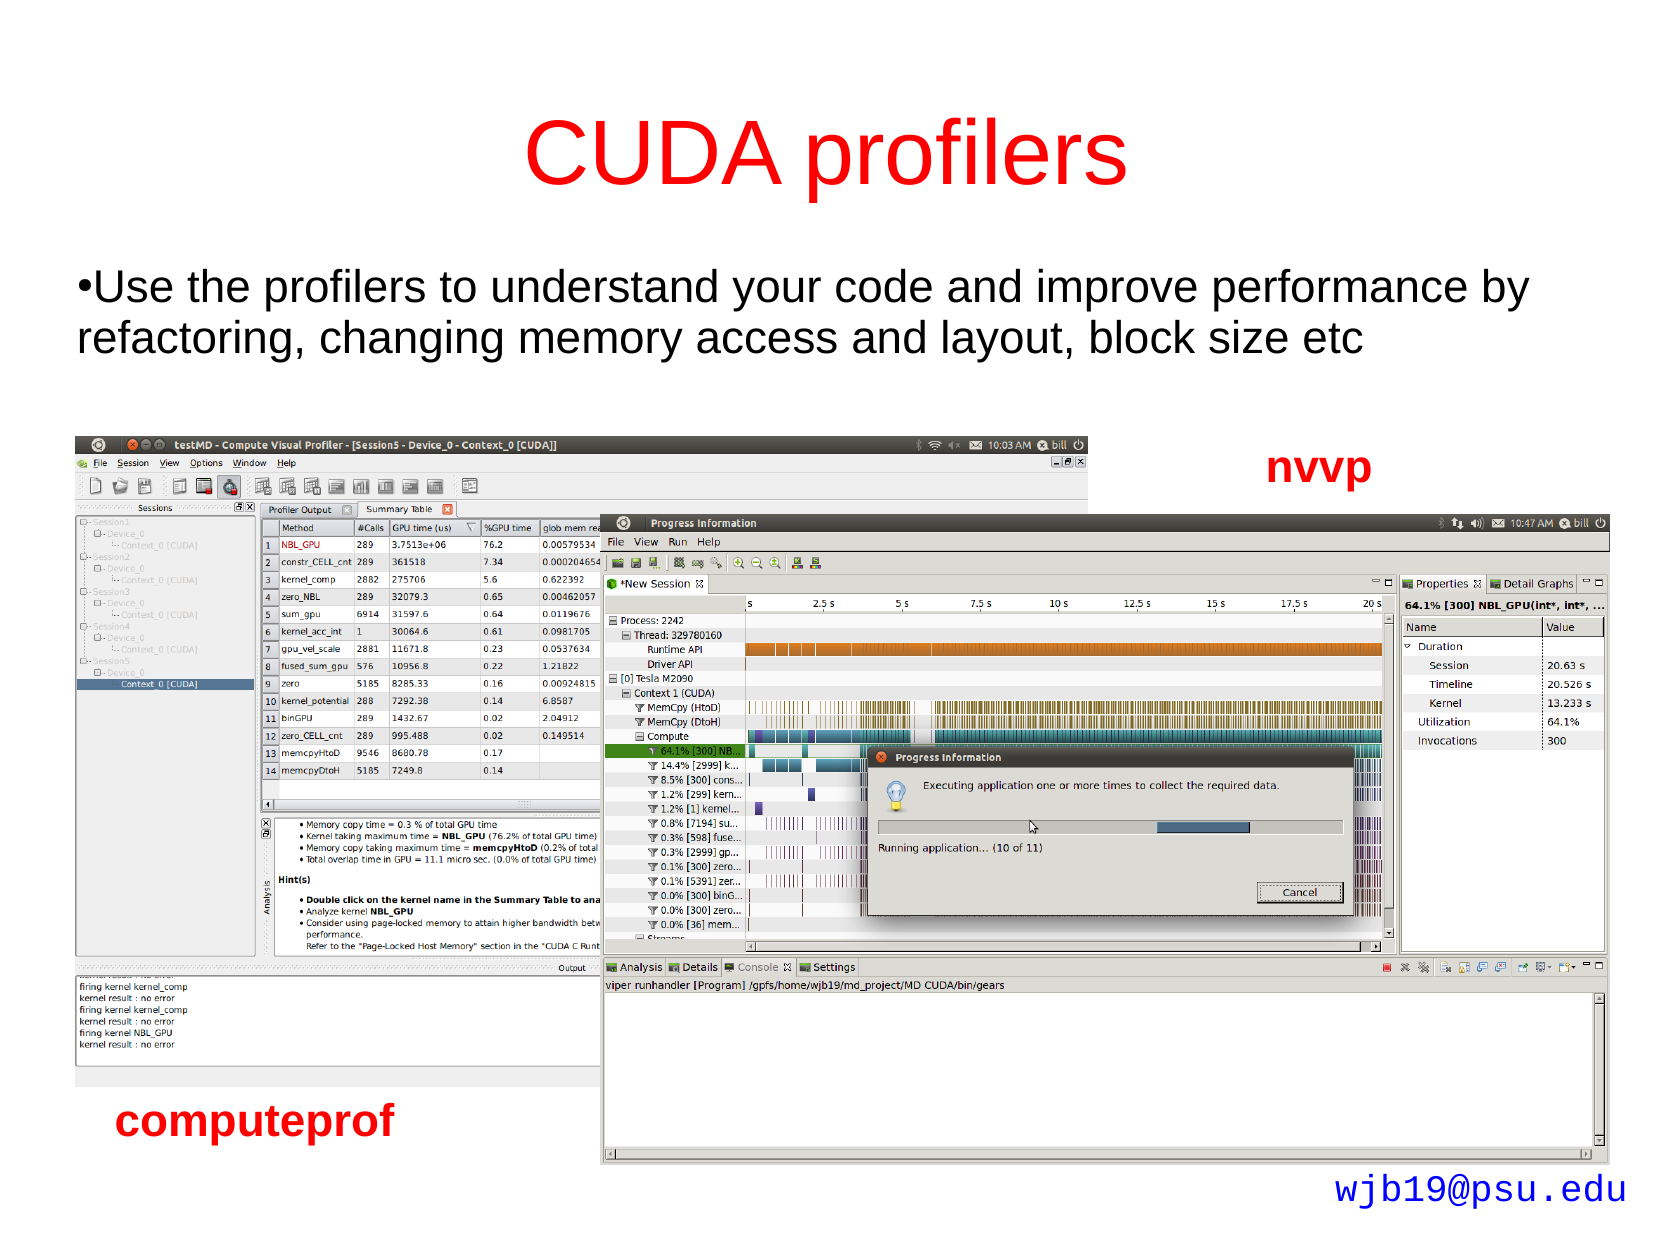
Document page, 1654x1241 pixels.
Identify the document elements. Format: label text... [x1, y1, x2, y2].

text_box computeprof [99, 1087, 410, 1154]
text_box wjb19@psu.edu [1320, 1162, 1643, 1220]
title CUDA profilers [82, 49, 1571, 257]
text_box nvvp [1250, 433, 1388, 500]
subtitle Use the profilers to understand your code and improve performance by refactoring, changing memory access and layout, block size etc [76, 260, 1565, 514]
picture [75, 436, 1610, 1165]
